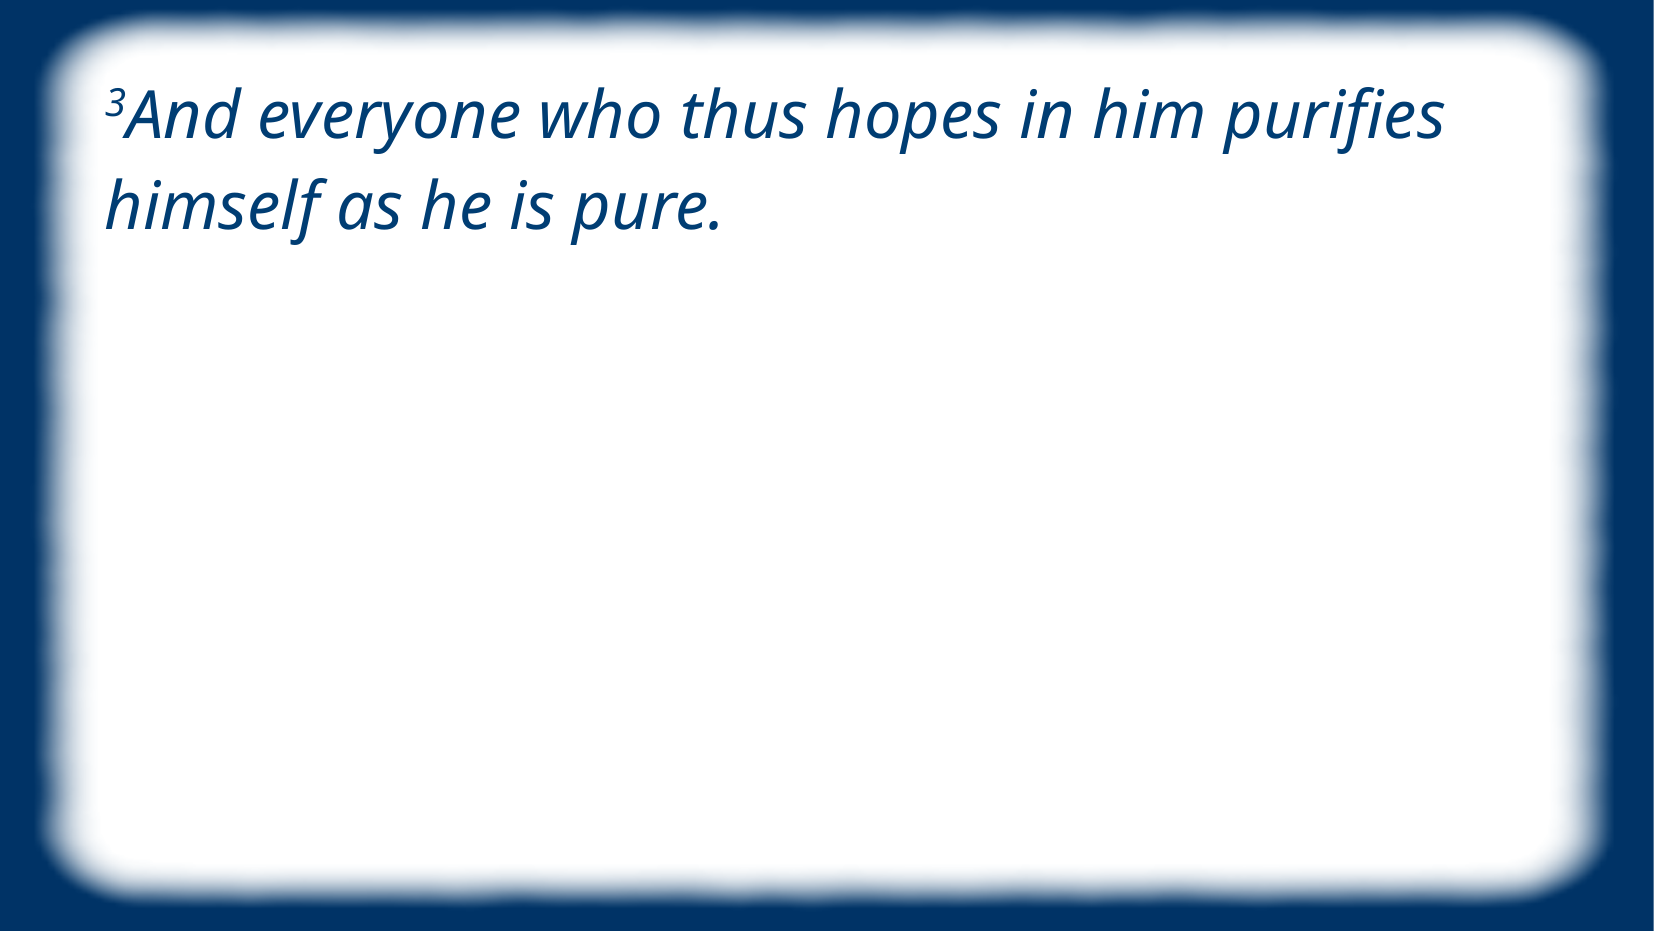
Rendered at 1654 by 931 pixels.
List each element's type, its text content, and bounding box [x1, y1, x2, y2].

text_box 3And everyone who thus hopes in him purifies himself as he is pure. [90, 60, 1561, 271]
picture [0, 0, 1654, 931]
